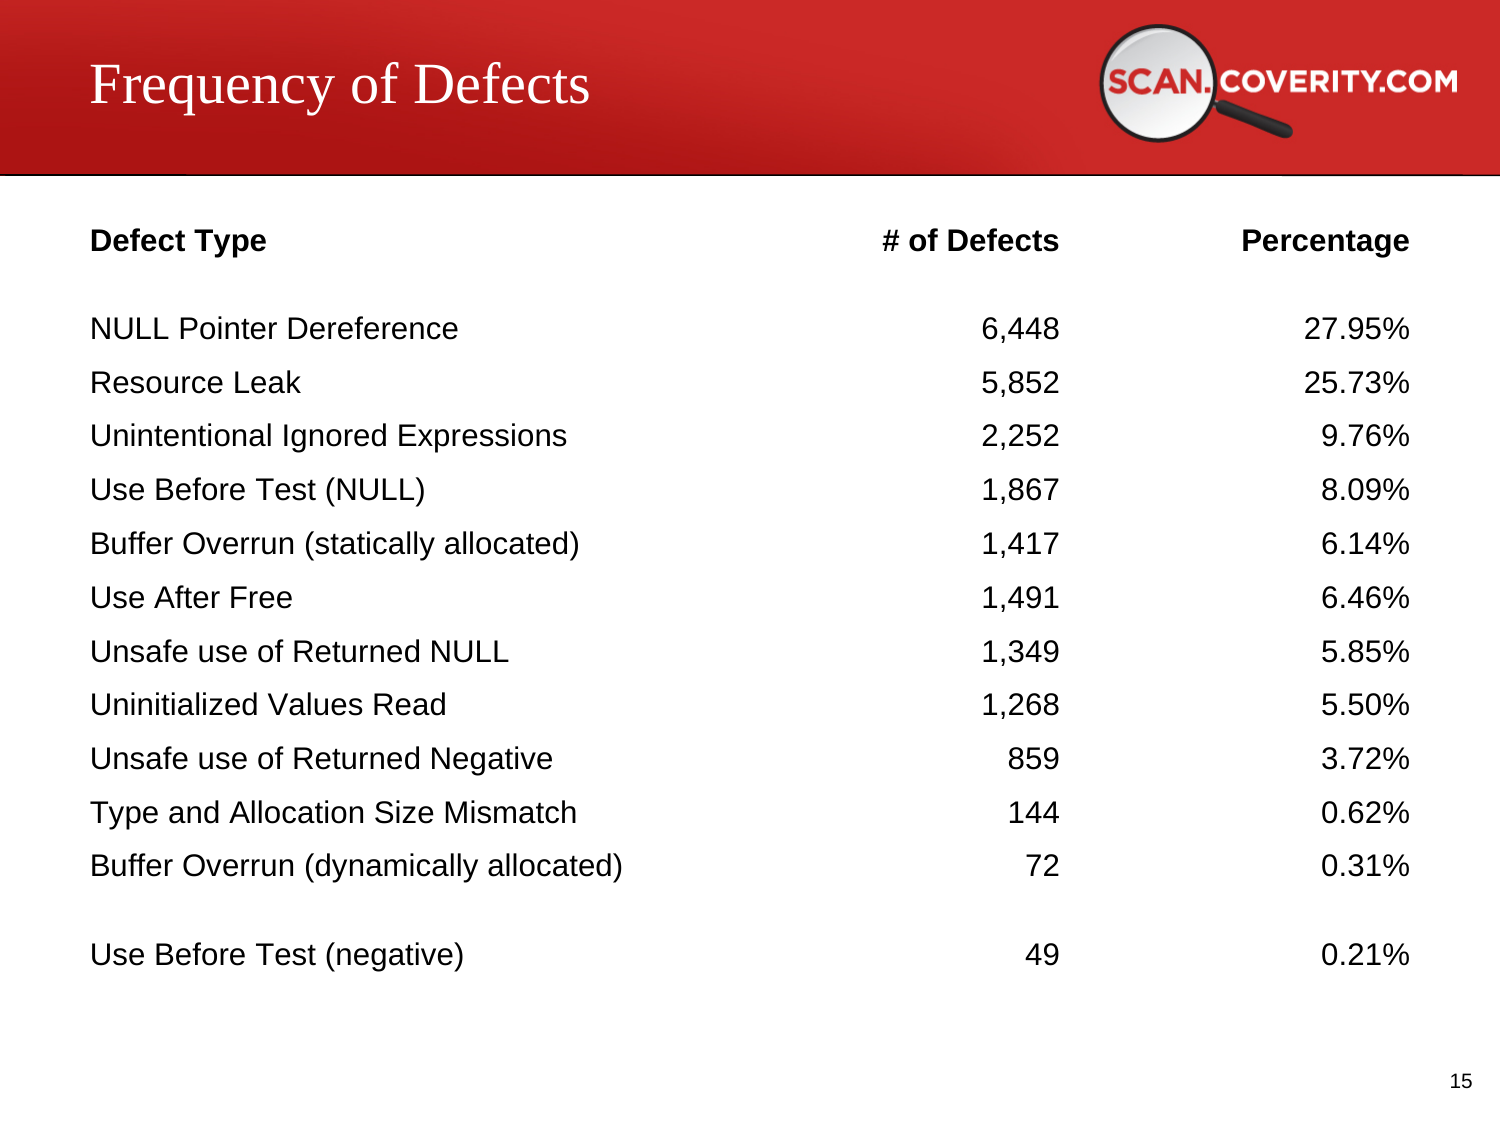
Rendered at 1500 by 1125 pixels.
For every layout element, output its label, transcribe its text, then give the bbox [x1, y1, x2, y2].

text_box 0.21% [1075, 927, 1425, 980]
text_box 72 [765, 838, 1075, 927]
text_box 3.72% [1075, 731, 1425, 785]
text_box Buffer Overrun (statically allocated)‏ [74, 516, 765, 570]
text_box Buffer Overrun (dynamically allocated)‏ [74, 838, 765, 927]
text_box 1,867 [765, 462, 1075, 516]
text_box 8.09% [1075, 462, 1425, 516]
text_box Unintentional Ignored Expressions [74, 409, 765, 462]
text_box Resource Leak [74, 355, 765, 409]
text_box 0.31% [1075, 838, 1425, 927]
text_box Unsafe use of Returned NULL [74, 624, 765, 677]
text_box Defect Type [74, 212, 765, 301]
text_box 5,852 [765, 355, 1075, 409]
text_box 6.46% [1075, 570, 1425, 624]
text_box NULL Pointer Dereference [74, 301, 765, 355]
text_box 9.76% [1075, 409, 1425, 462]
picture [0, 0, 1500, 174]
text_box 1,349 [765, 624, 1075, 677]
text_box # of Defects [765, 212, 1075, 301]
text_box 2,252 [765, 409, 1075, 462]
text_box 1,268 [765, 677, 1075, 731]
text_box Use Before Test (NULL)‏ [74, 462, 765, 516]
text_box Uninitialized Values Read [74, 677, 765, 731]
text_box Unsafe use of Returned Negative [74, 731, 765, 785]
text_box 5.50% [1075, 677, 1425, 731]
text_box 859 [765, 731, 1075, 785]
text_box 25.73% [1075, 355, 1425, 409]
text_box Use After Free [74, 570, 765, 624]
text_box 6.14% [1075, 516, 1425, 570]
text_box Use Before Test (negative)‏ [74, 927, 765, 980]
text_box 27.95% [1075, 301, 1425, 355]
text_box 1,417 [765, 516, 1075, 570]
text_box 49 [765, 927, 1075, 980]
text_box 1,491 [765, 570, 1075, 624]
text_box 144 [765, 785, 1075, 838]
title Frequency of Defects [74, 24, 1100, 143]
text_box 6,448 [765, 301, 1075, 355]
text_box 5.85% [1075, 624, 1425, 677]
text_box 0.62% [1075, 785, 1425, 838]
text_box Type and Allocation Size Mismatch [74, 785, 765, 838]
text_box Percentage [1075, 212, 1425, 301]
